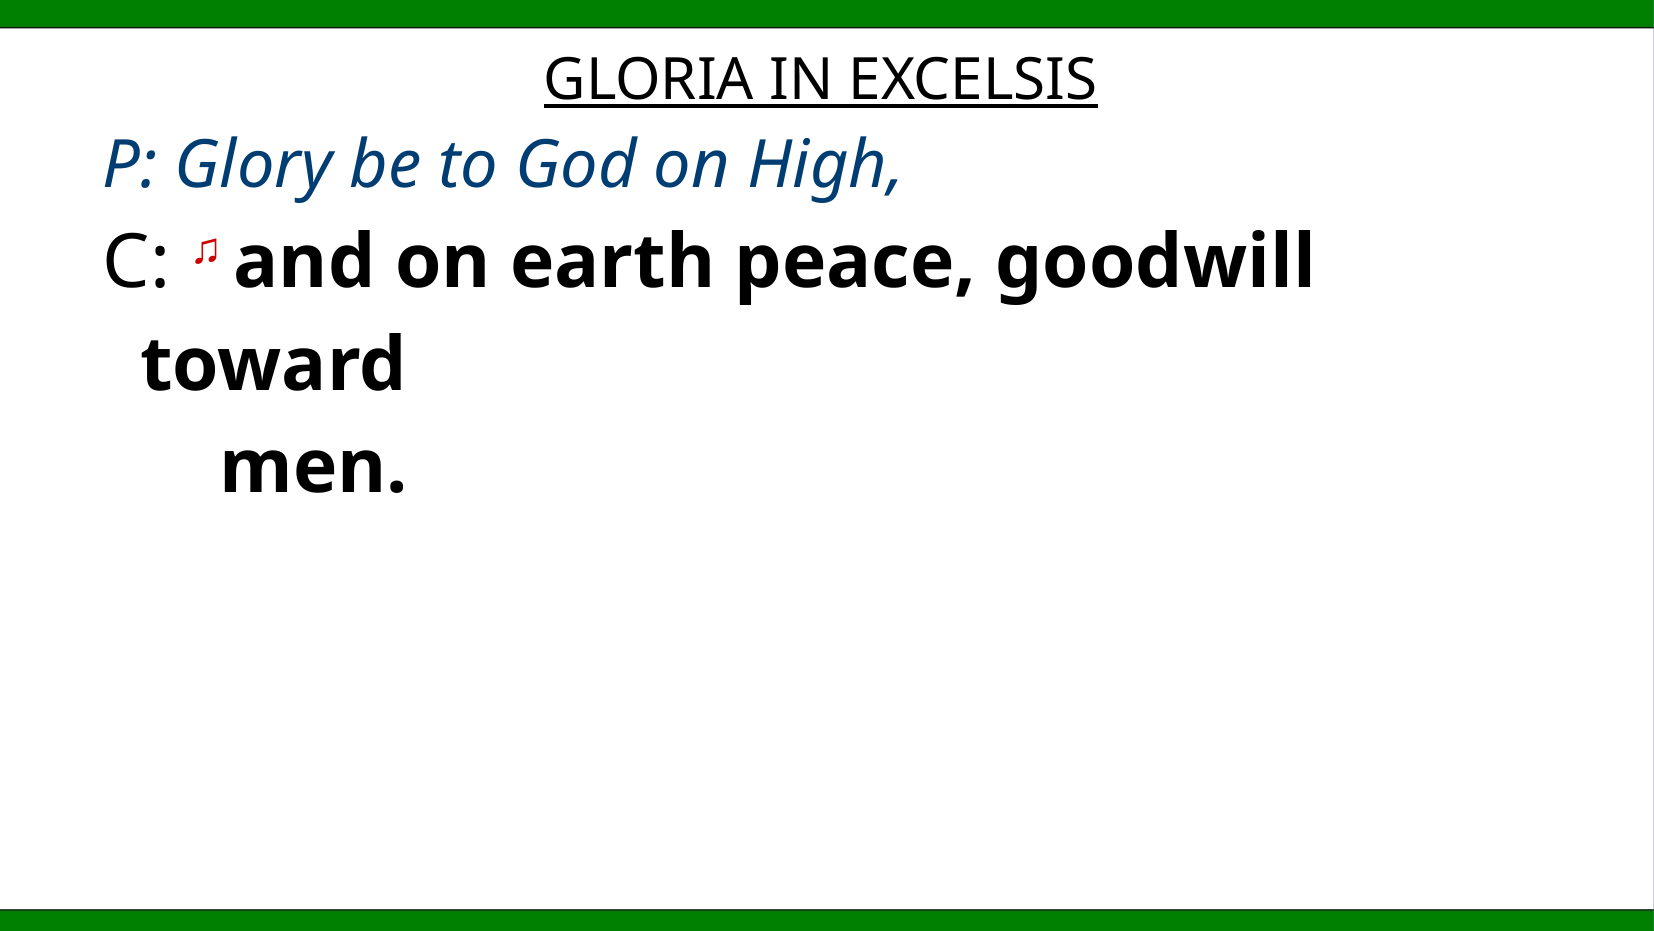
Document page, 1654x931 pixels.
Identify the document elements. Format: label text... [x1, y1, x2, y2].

text_box GLORIA IN EXCELSIS P: Glory be to God on High, C: ♫ and on earth peace, goodwill toward men. [87, 30, 1554, 411]
picture [0, 0, 1654, 931]
